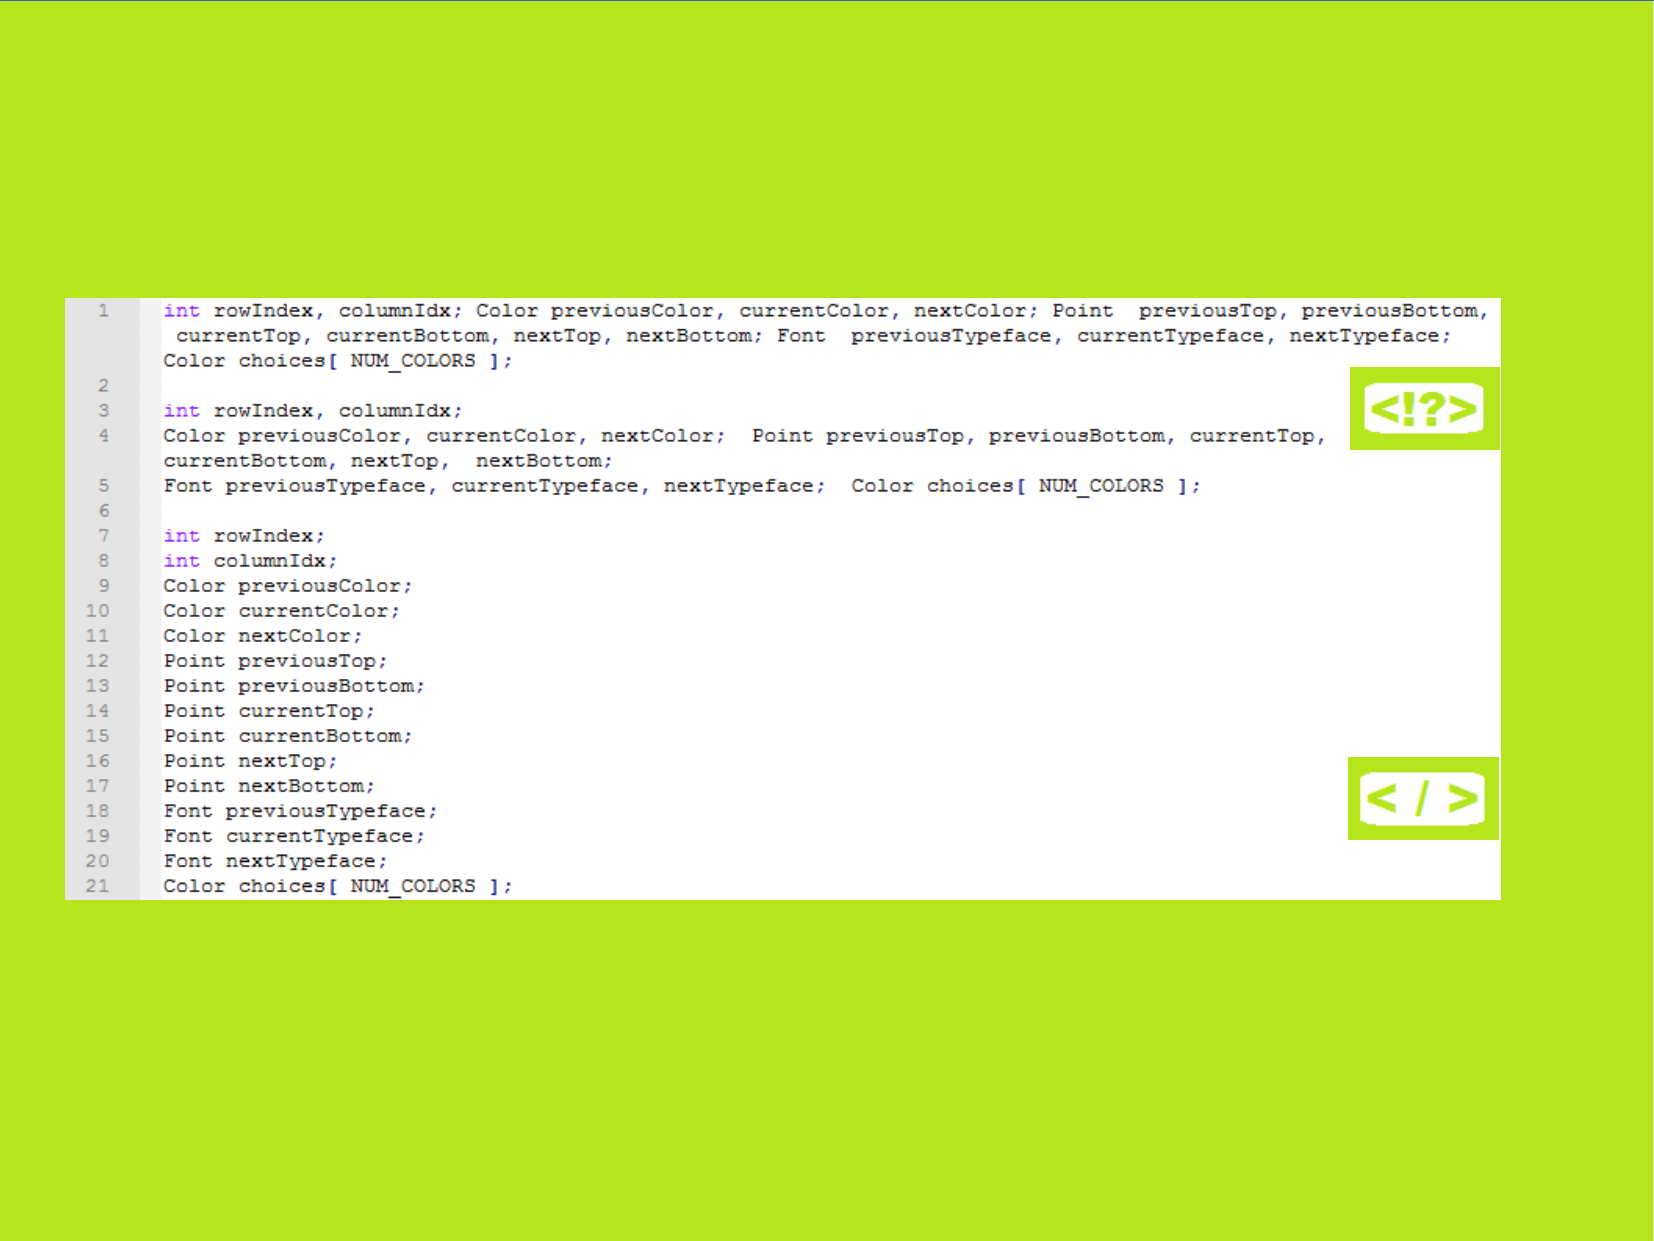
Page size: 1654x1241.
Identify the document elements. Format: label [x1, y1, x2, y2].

text_box [0, 0, 1654, 1241]
picture [65, 298, 1501, 901]
